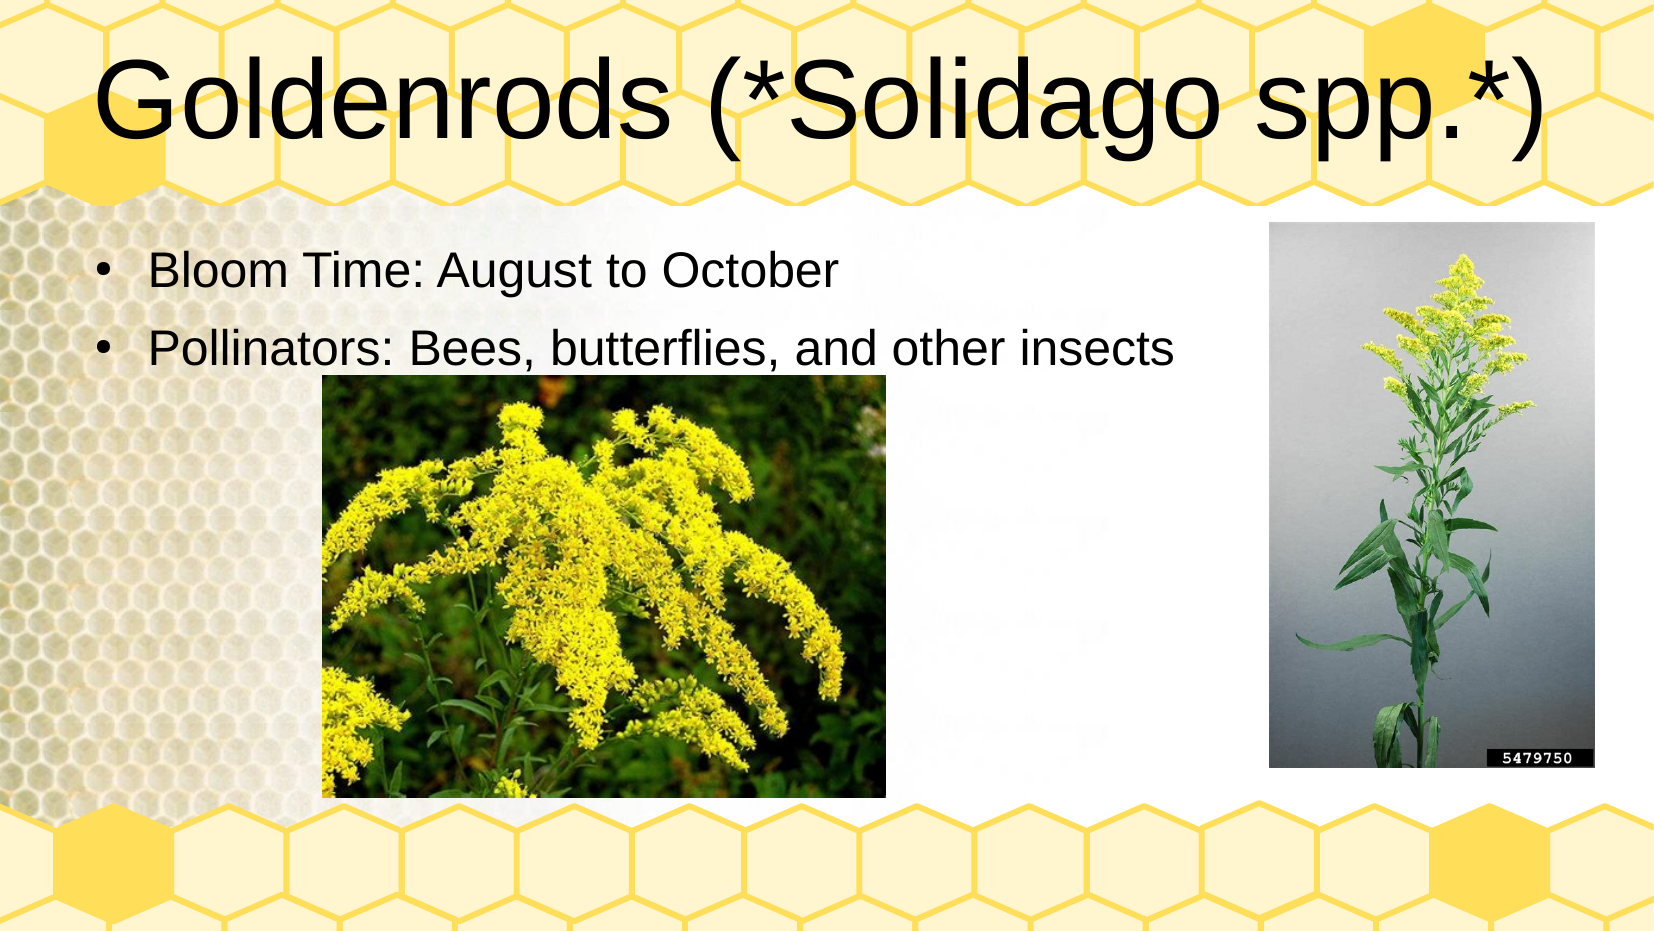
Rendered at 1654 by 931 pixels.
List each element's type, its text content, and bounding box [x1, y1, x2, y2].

list Bloom Time: August to October Pollinators: Bees, butterflies, and other insects [76, 242, 1269, 384]
title Goldenrods (*Solidago spp.*) [76, 0, 1565, 200]
picture [0, 186, 1654, 827]
